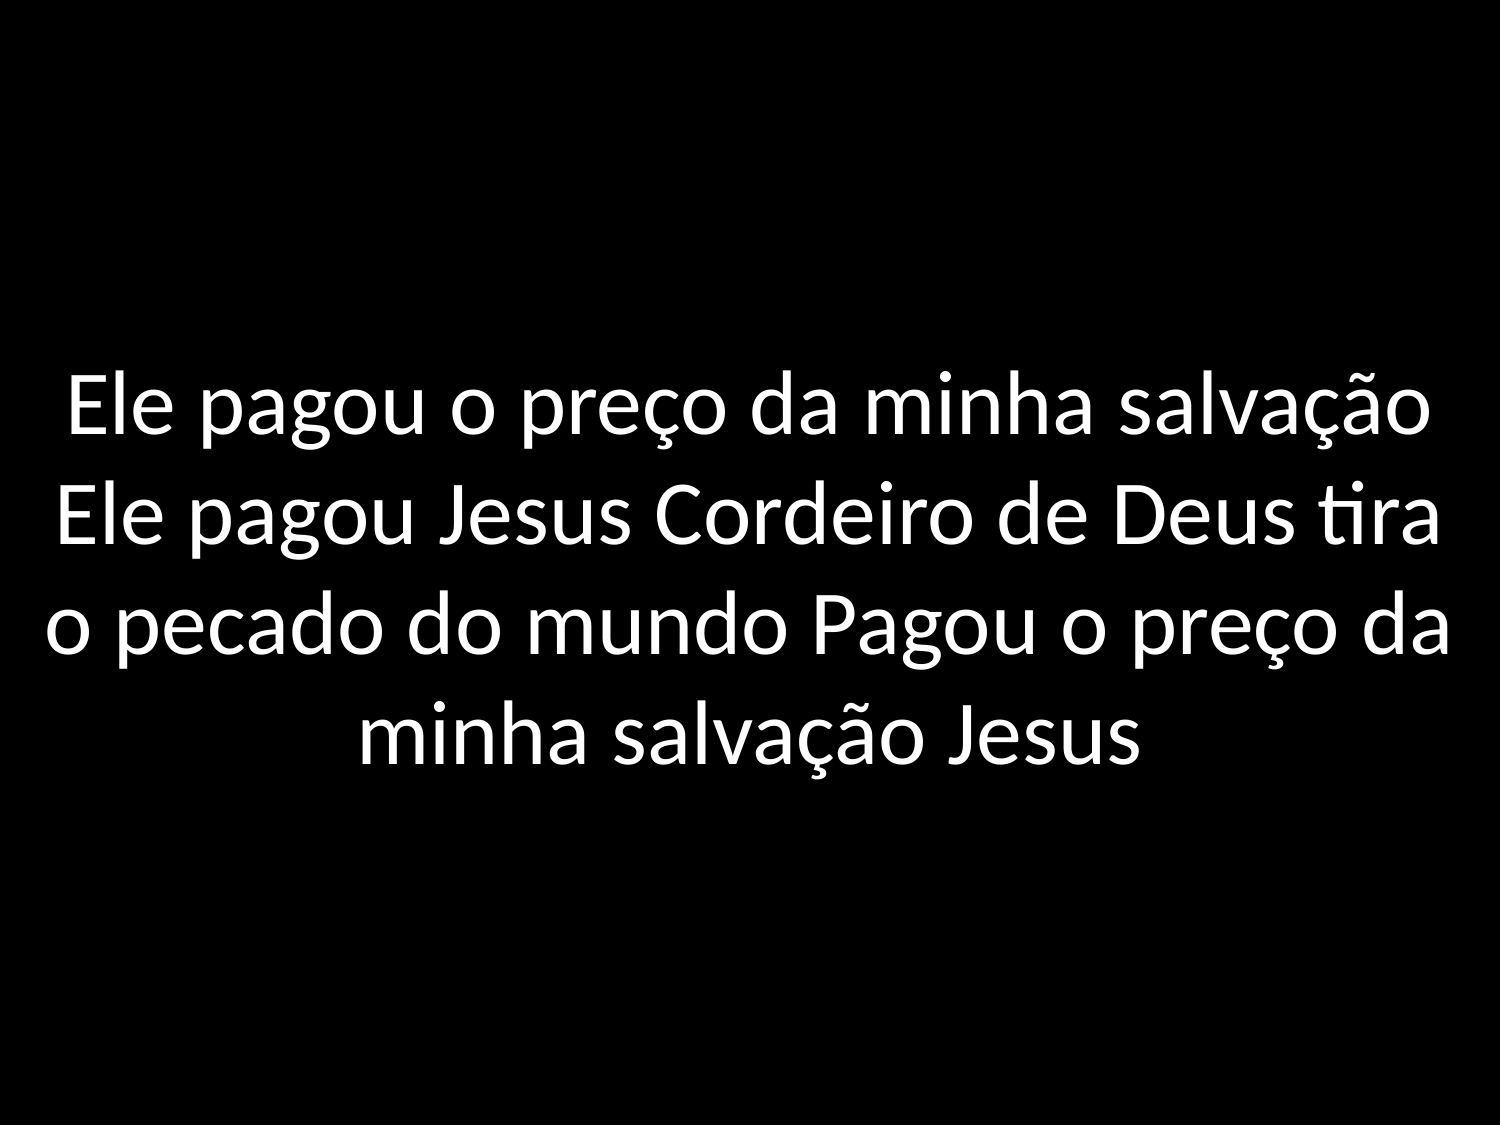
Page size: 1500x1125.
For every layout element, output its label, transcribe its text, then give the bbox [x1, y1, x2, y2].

title Ele pagou o preço da minha salvação Ele pagou Jesus Cordeiro de Deus tira o pecado do mundo Pagou o preço da minha salvação Jesus [23, 23, 1477, 1102]
